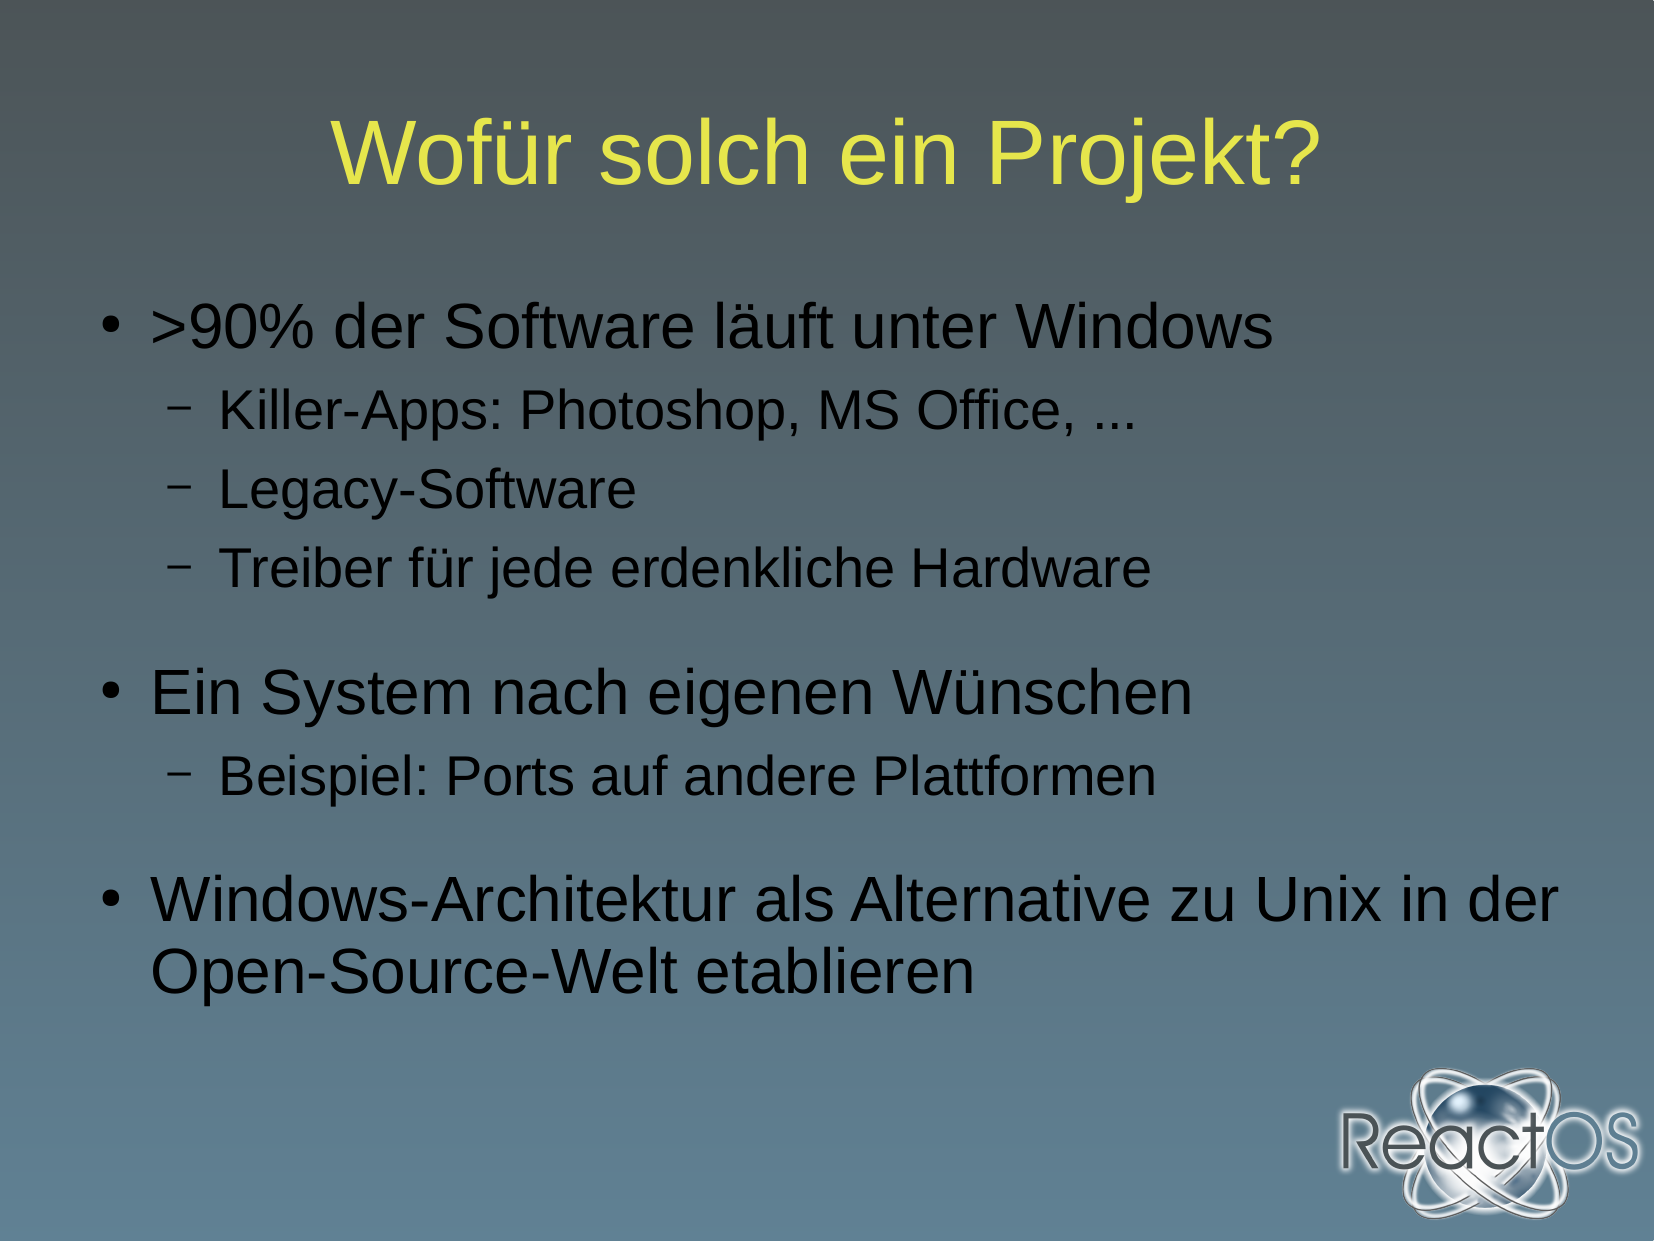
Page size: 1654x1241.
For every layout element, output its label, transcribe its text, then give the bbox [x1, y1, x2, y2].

title Wofür solch ein Projekt? [82, 49, 1571, 257]
picture [1328, 1055, 1654, 1235]
list >90% der Software läuft unter Windows Killer-Apps: Photoshop, MS Office, ... Legacy-Software Treiber für jede erdenkliche Hardware Ein System nach eigenen Wünschen Beispiel: Ports auf andere Plattformen Windows-Architektur als Alternative zu Unix in der Open-Source-Welt etablieren [82, 290, 1571, 1010]
